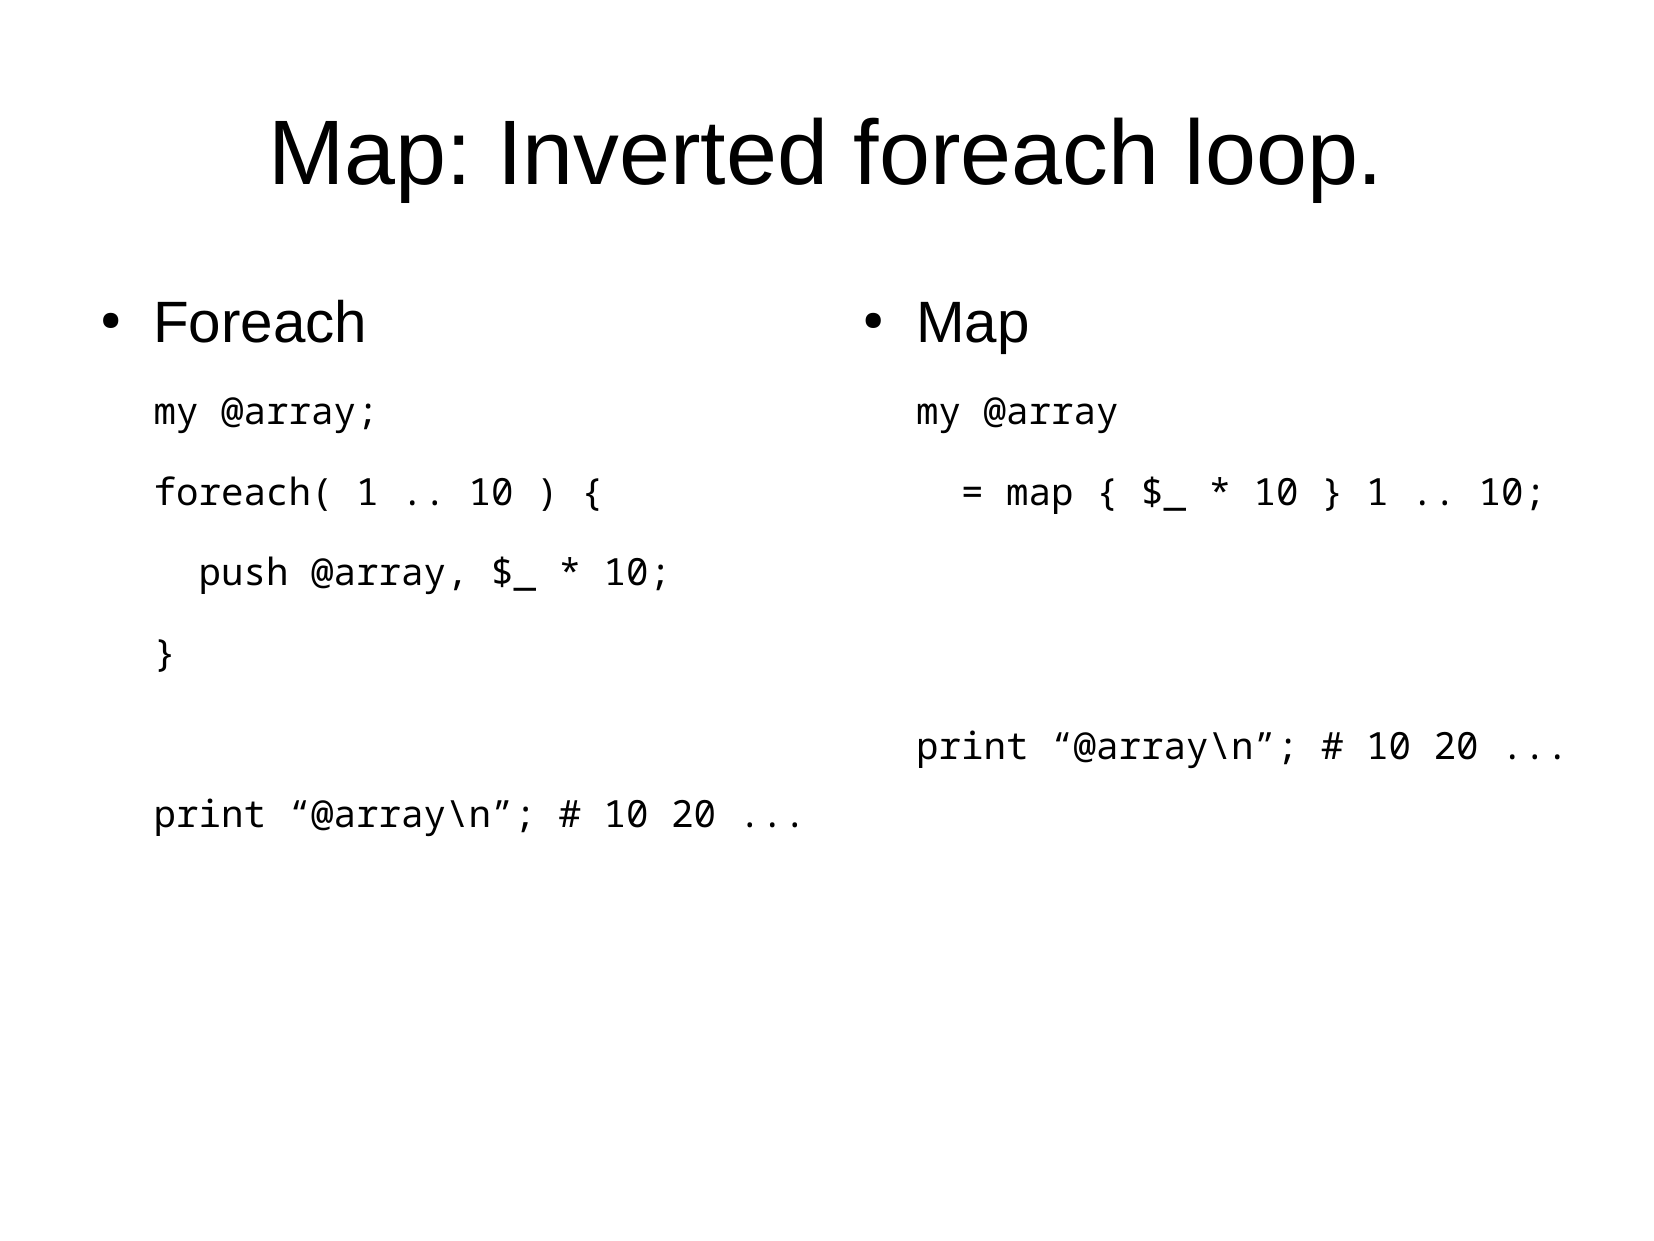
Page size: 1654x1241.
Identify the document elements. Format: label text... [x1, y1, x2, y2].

title Map: Inverted foreach loop. [82, 49, 1571, 257]
list Foreach my @array; foreach( 1 .. 10 ) { push @array, $_ * 10; } print “@array\n”; # 10 20 ... [82, 290, 809, 1010]
list Map my @array = map { $_ * 10 } 1 .. 10; print “@array\n”; # 10 20 ... [845, 290, 1572, 1010]
